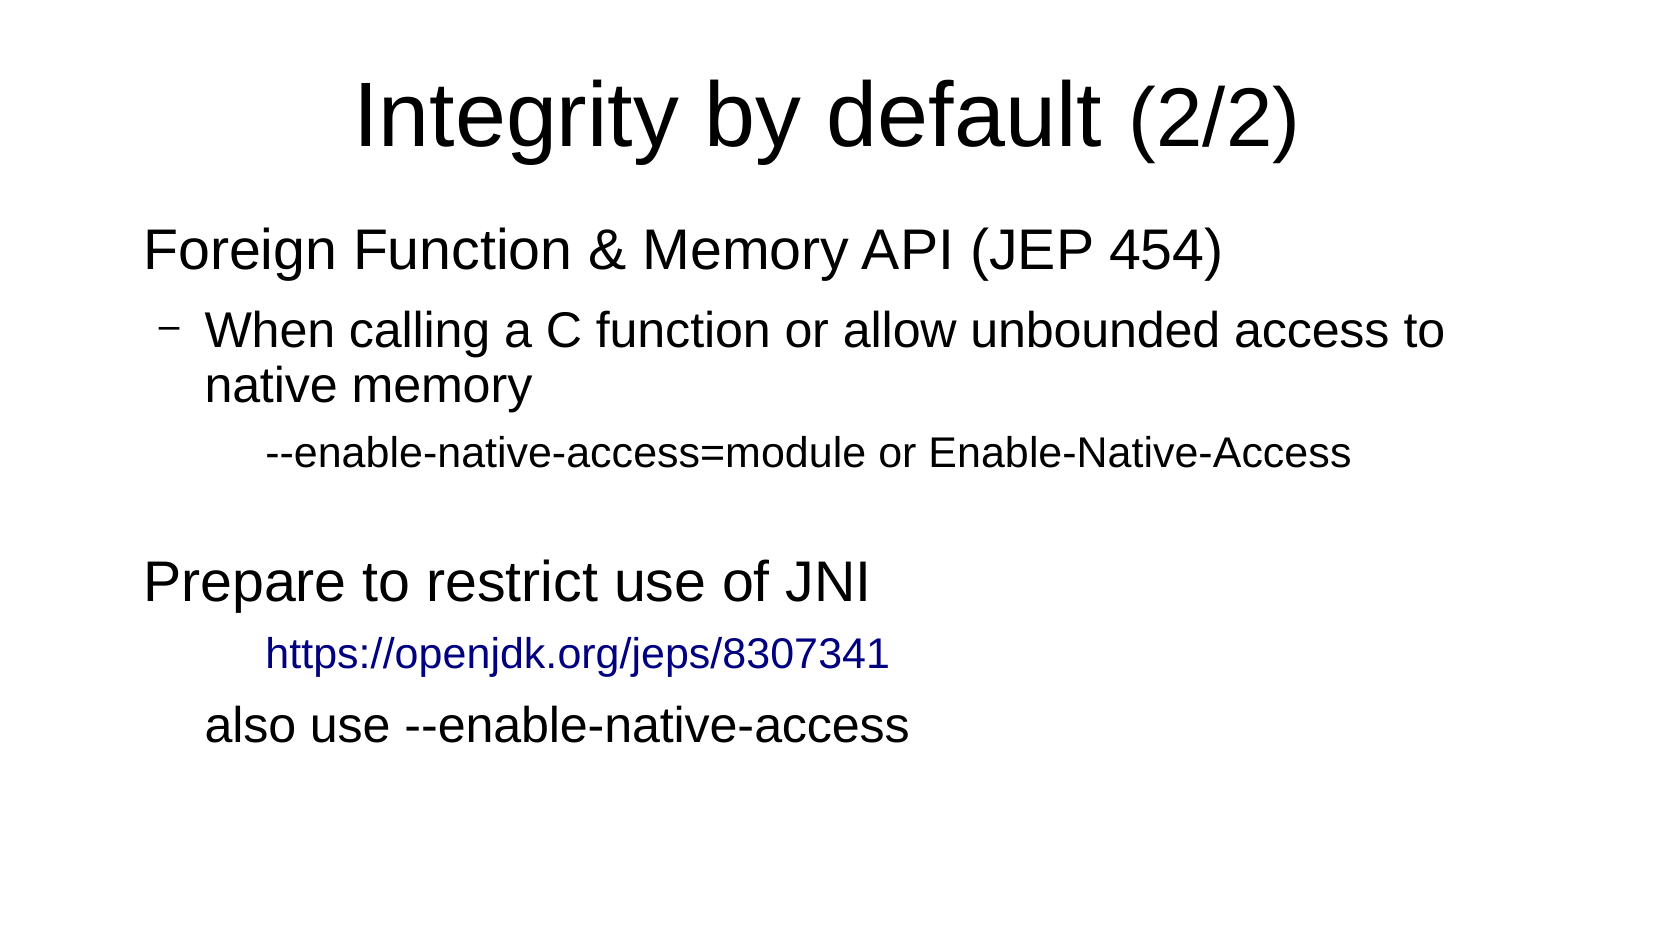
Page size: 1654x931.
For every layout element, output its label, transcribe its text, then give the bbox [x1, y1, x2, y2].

list Foreign Function & Memory API (JEP 454) When calling a C function or allow unbounded access to native memory --enable-native-access=module or Enable-Native-Access Prepare to restrict use of JNI https://openjdk.org/jeps/8307341 also use --enable-native-access [82, 217, 1571, 758]
title Integrity by default (2/2) [82, 37, 1571, 193]
